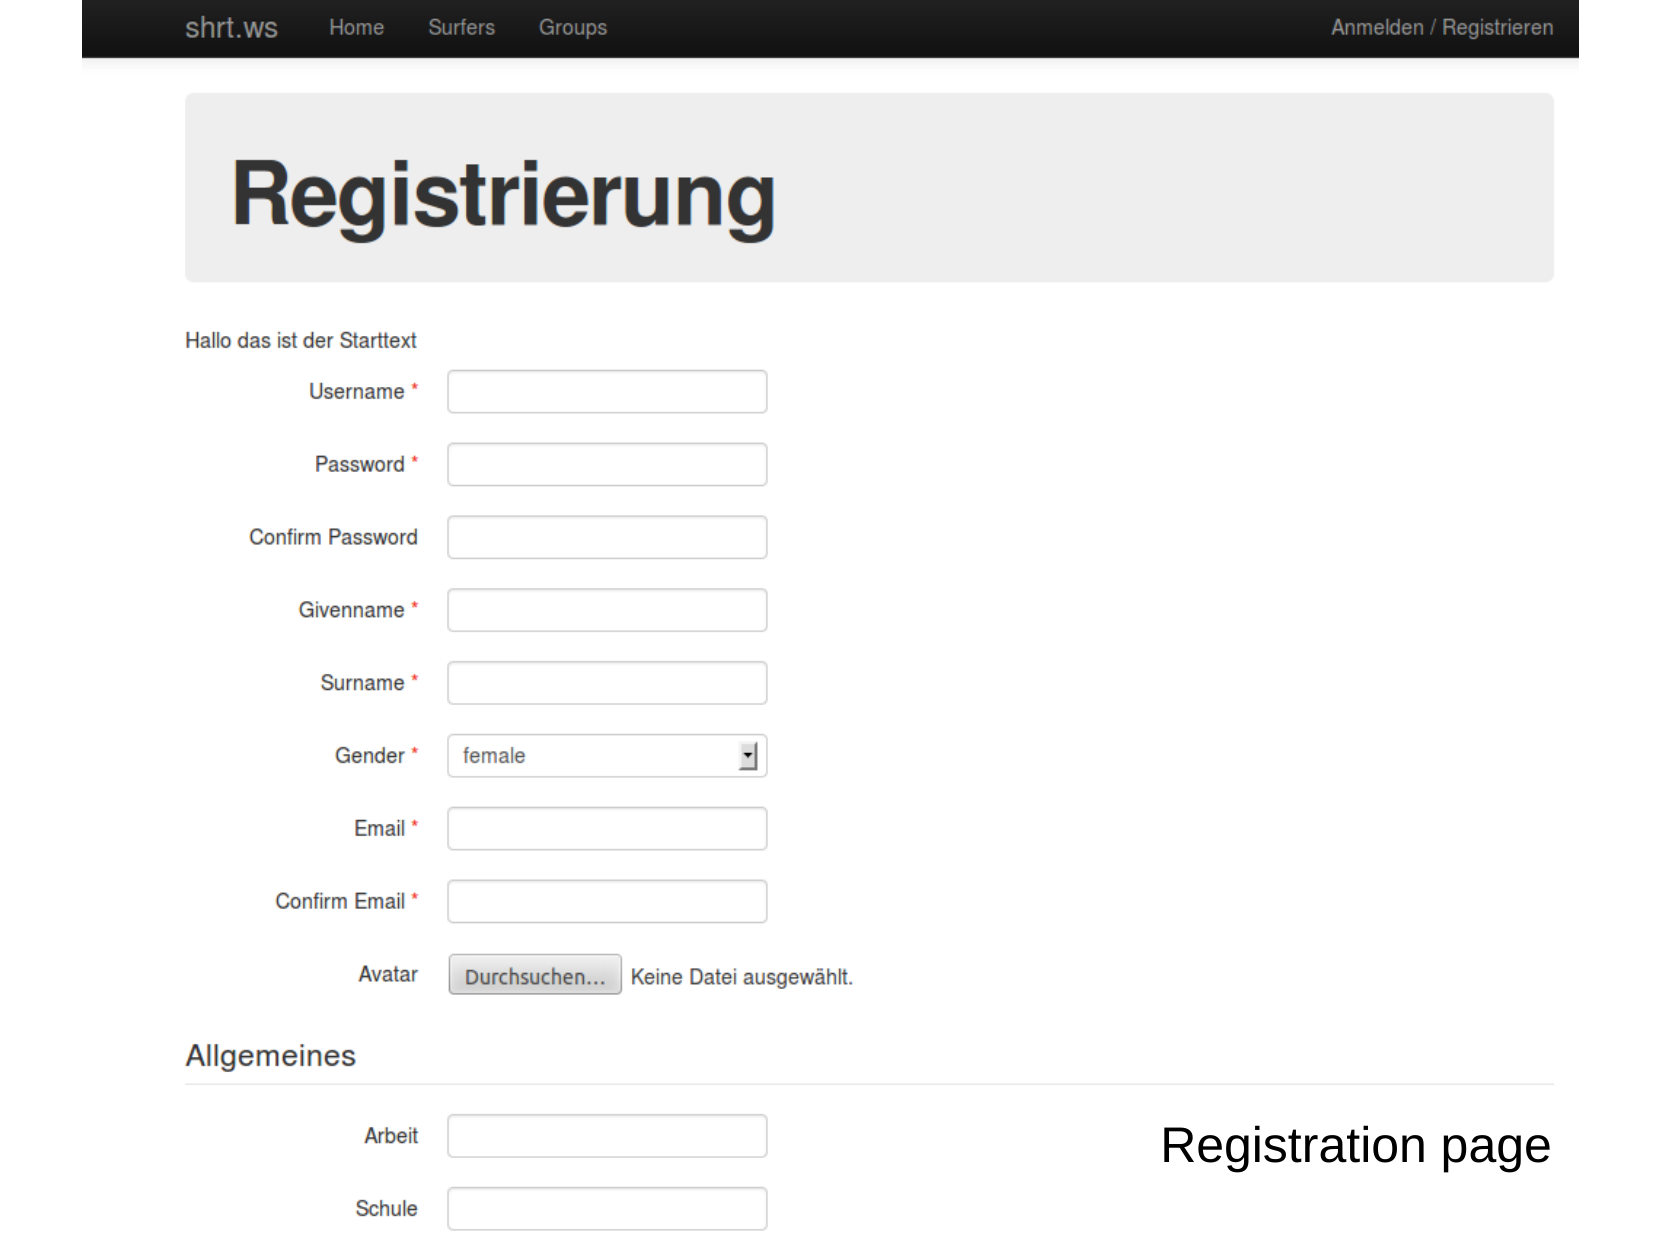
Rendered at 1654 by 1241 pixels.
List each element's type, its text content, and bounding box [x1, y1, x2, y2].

text_box Registration page [1145, 1110, 1567, 1181]
picture [82, 0, 1579, 1241]
